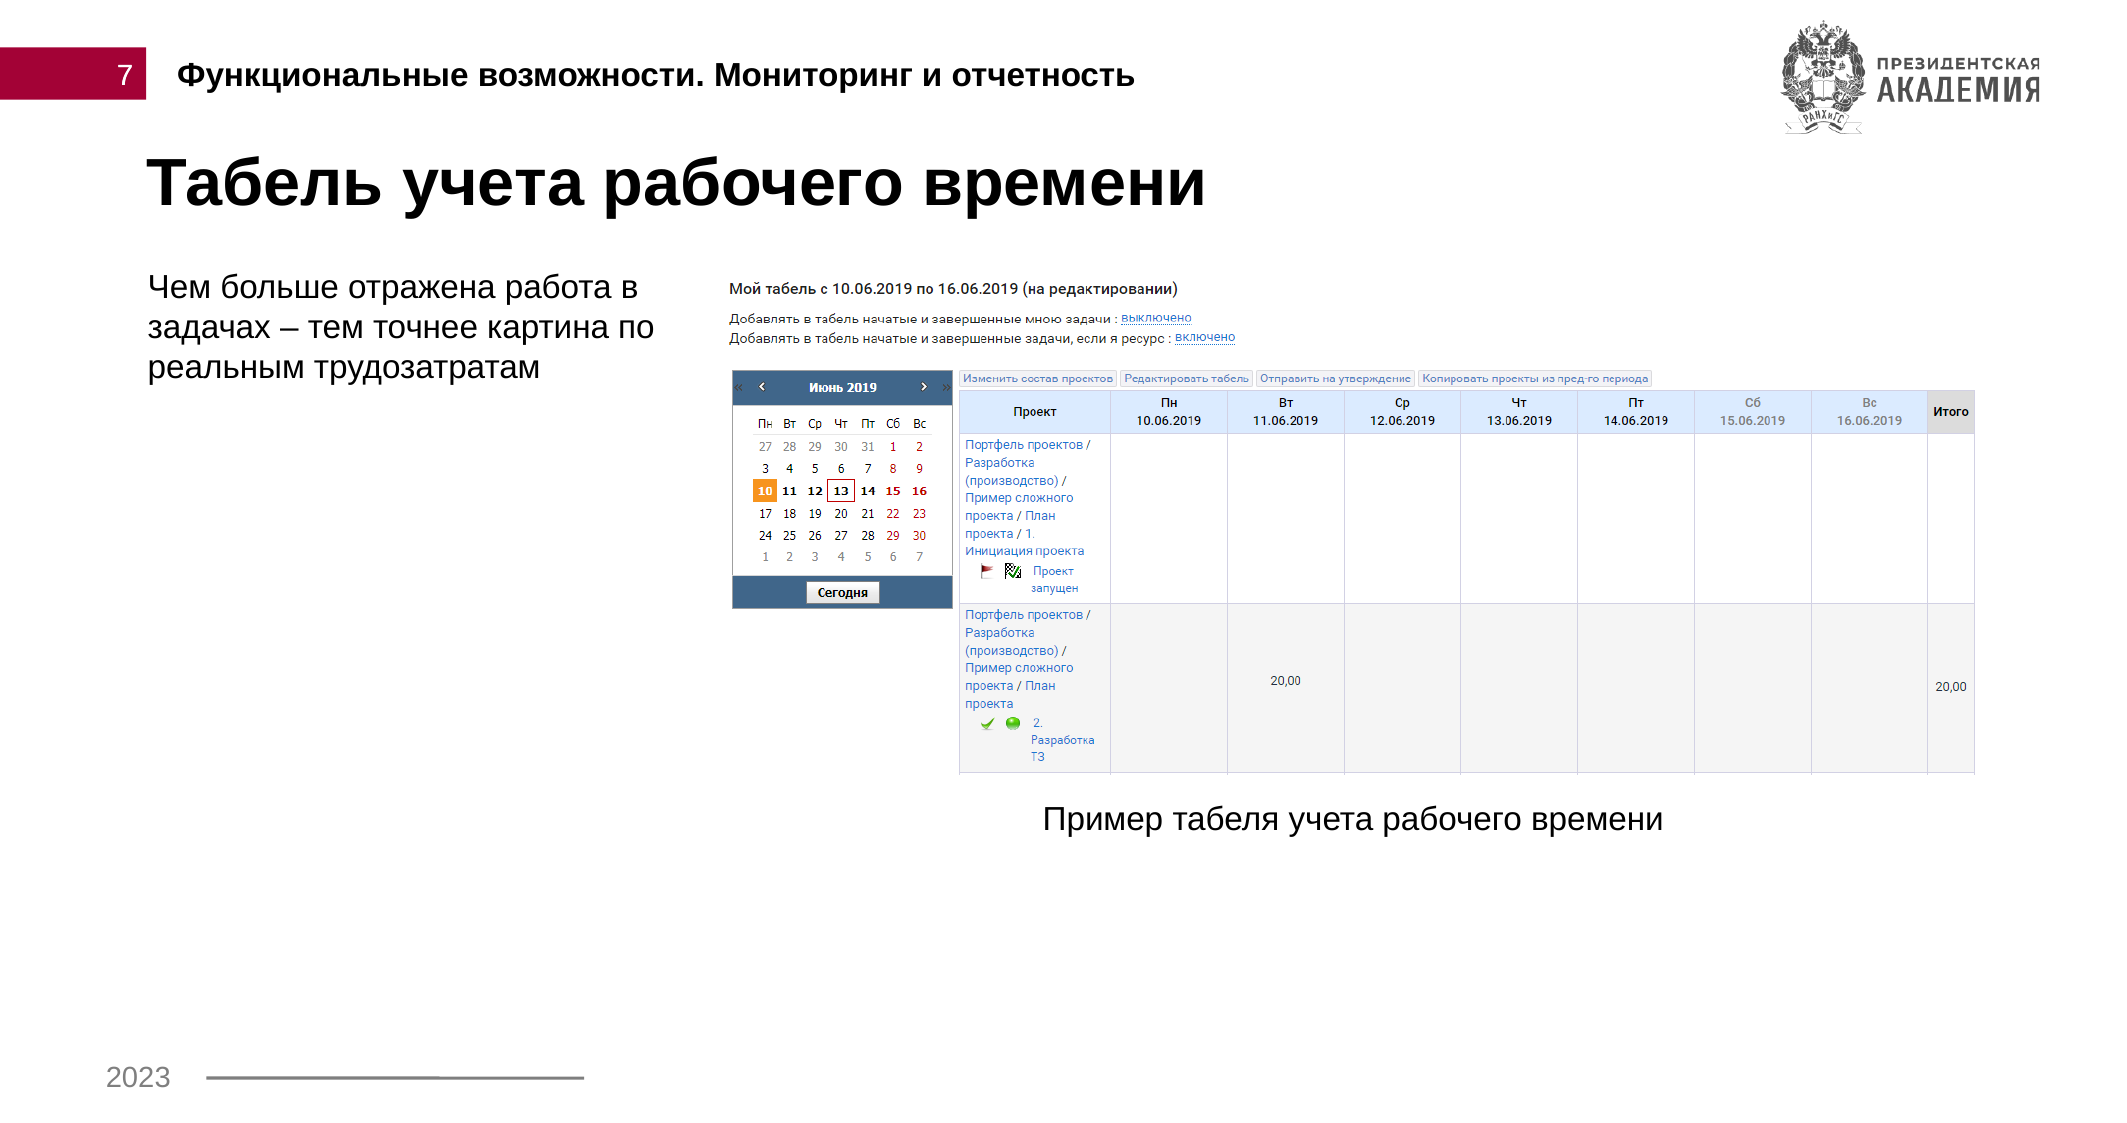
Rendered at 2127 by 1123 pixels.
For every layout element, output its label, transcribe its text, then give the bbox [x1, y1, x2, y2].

slide_number <номер> [27, 43, 149, 104]
picture [719, 265, 1979, 775]
text_box Функциональные возможности. Мониторинг и отчетность [177, 43, 1447, 103]
picture [1780, 20, 2040, 134]
list Чем больше отражена работа в задачах – тем точнее картина по реальным трудозатратам [147, 265, 768, 1004]
title Табель учета рабочего времени [146, 147, 1270, 232]
list Пример табеля учета рабочего времени [826, 797, 1890, 857]
